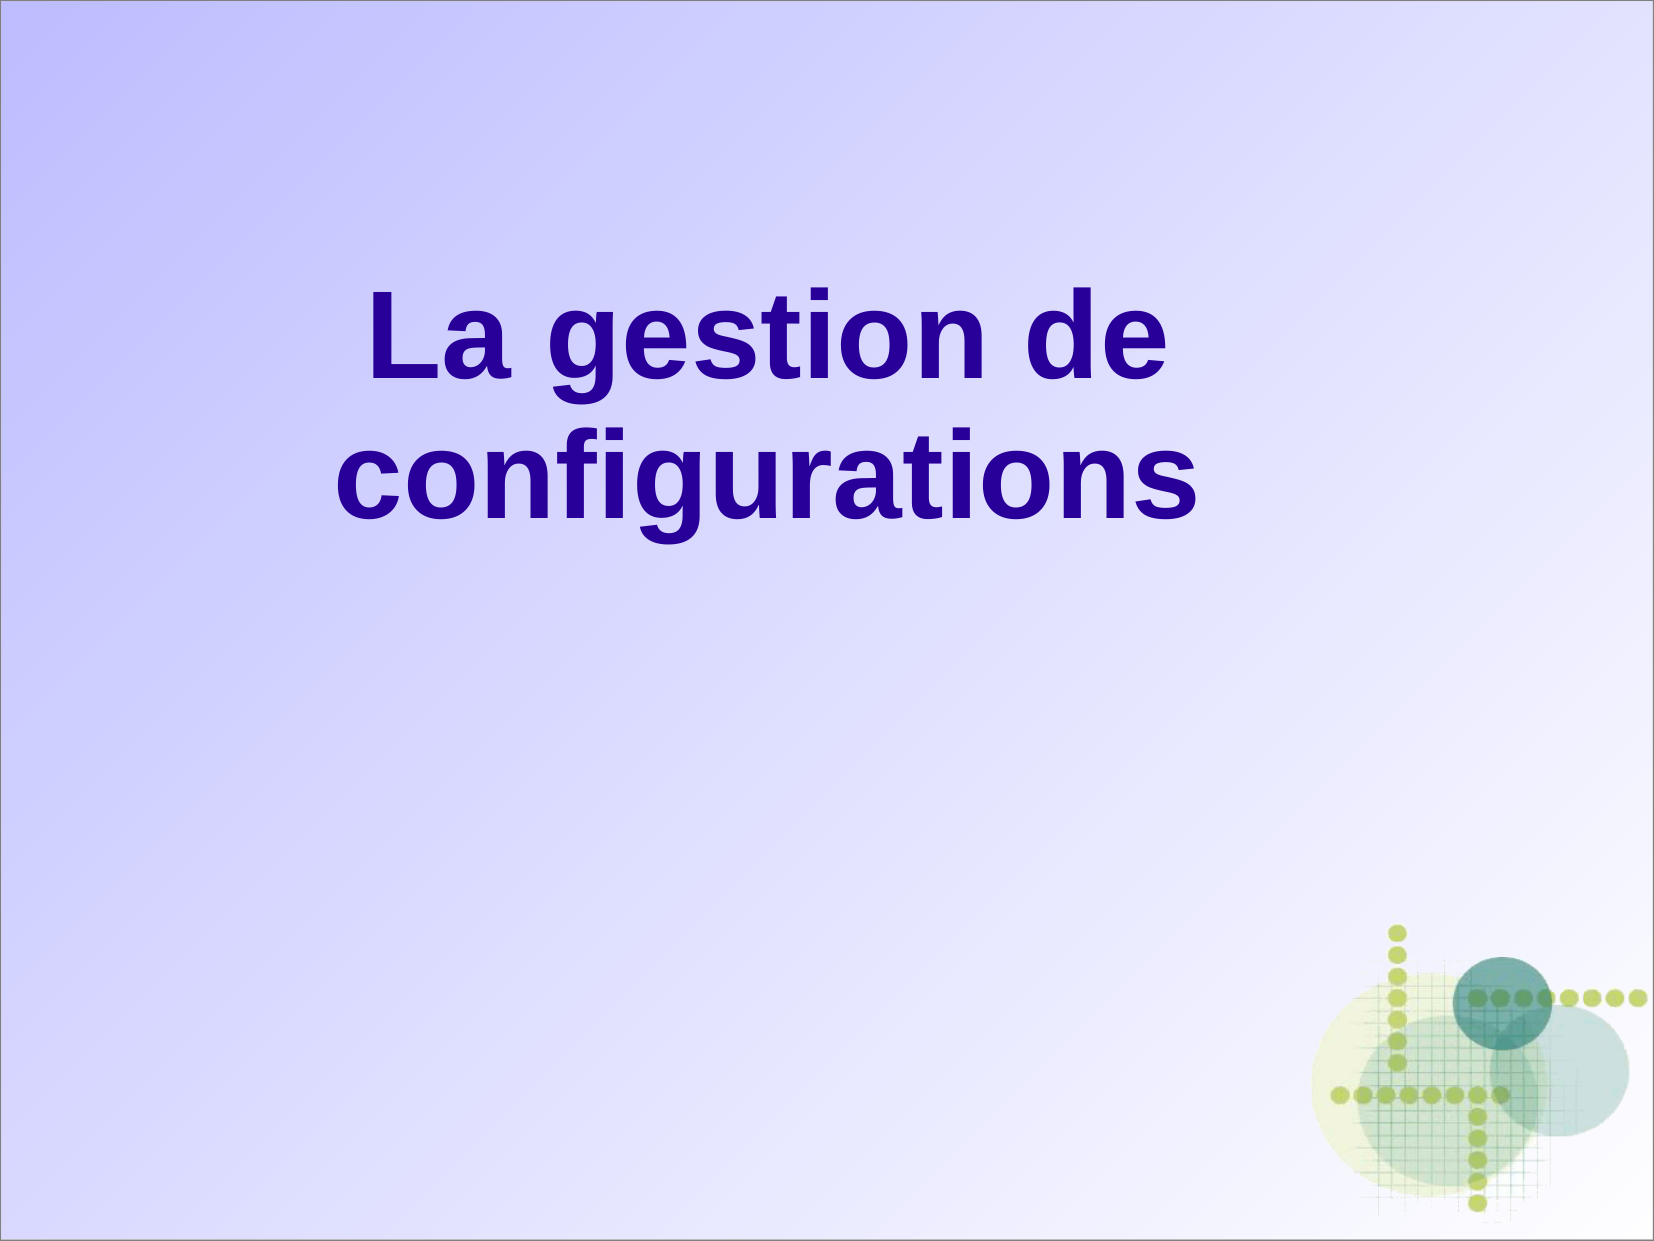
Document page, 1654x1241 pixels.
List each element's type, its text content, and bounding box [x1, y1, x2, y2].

title La gestion de configurations [295, 265, 1241, 546]
picture [1299, 915, 1654, 1241]
